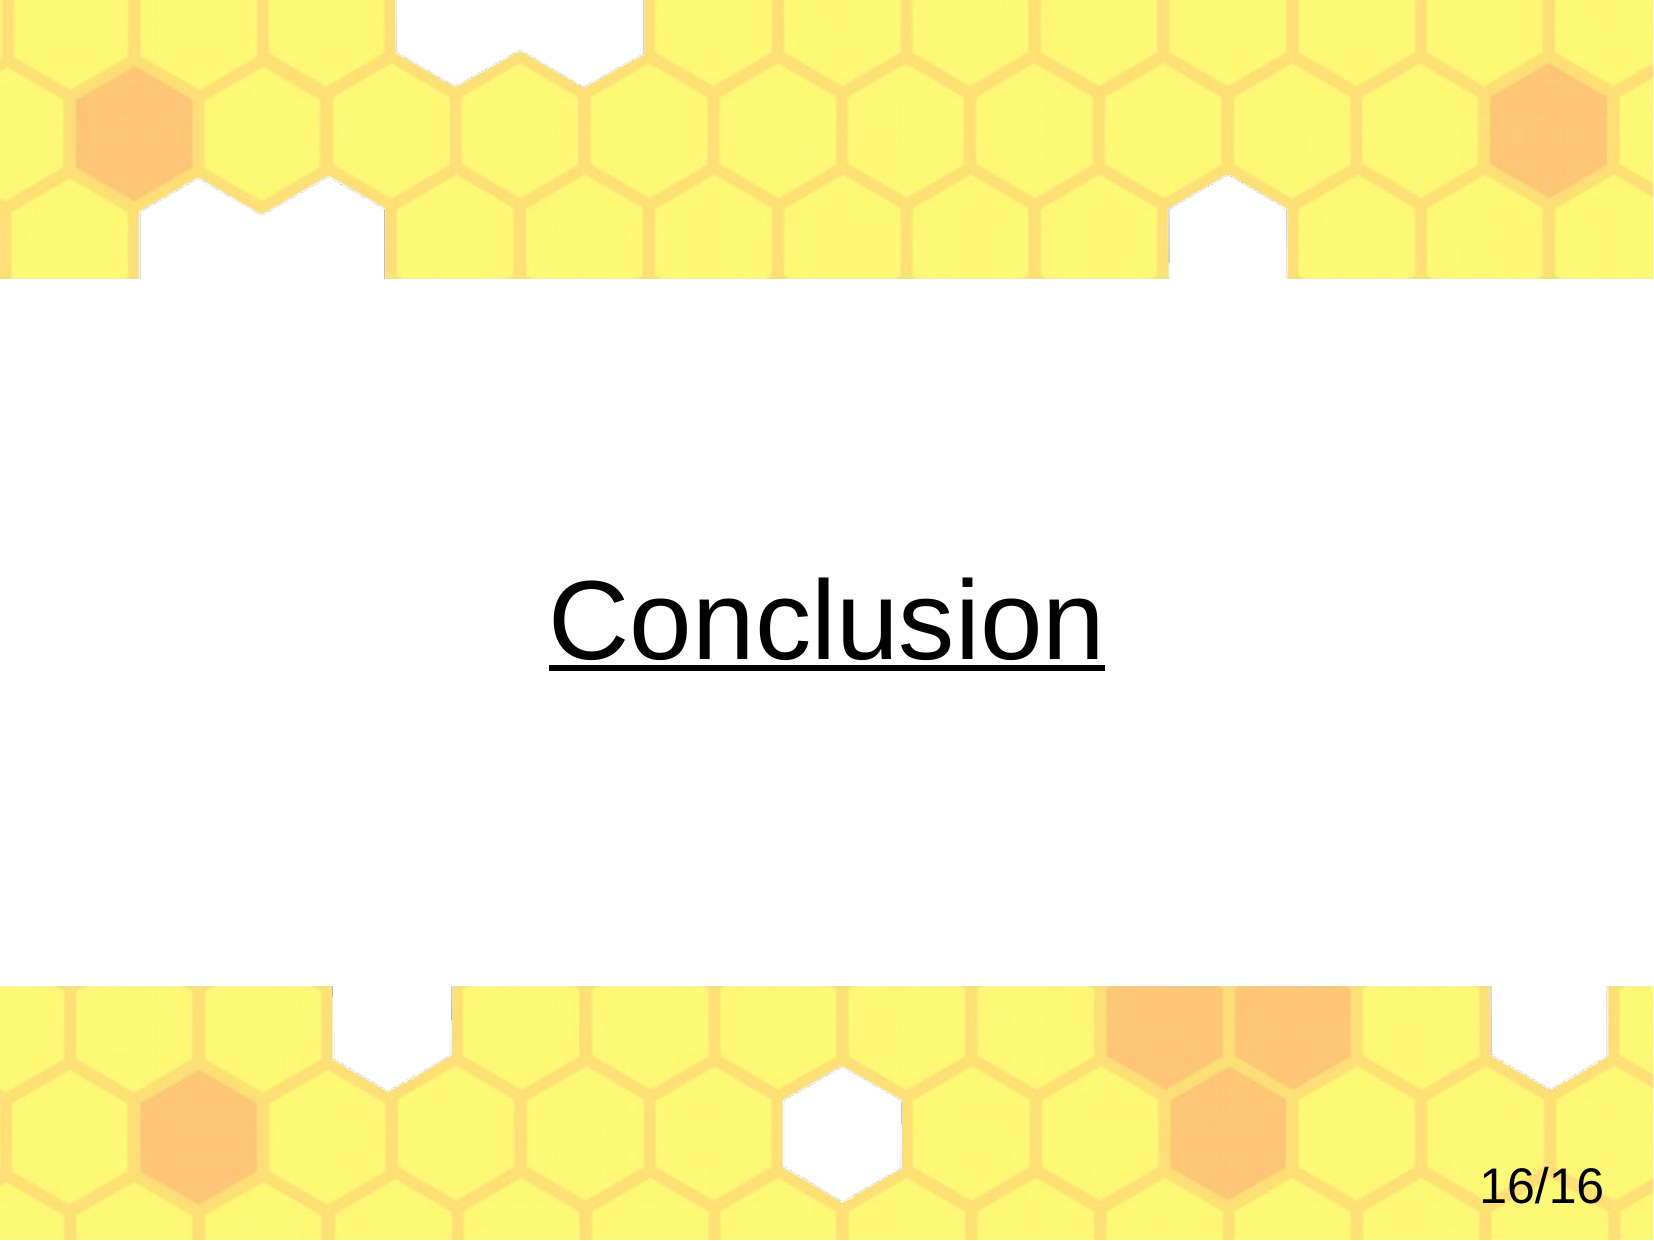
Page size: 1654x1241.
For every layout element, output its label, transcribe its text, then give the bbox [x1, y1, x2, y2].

picture [0, 0, 1654, 279]
title Conclusion [82, 516, 1571, 724]
text_box <numéro>/16 [1464, 1145, 1630, 1241]
picture [0, 986, 1654, 1240]
